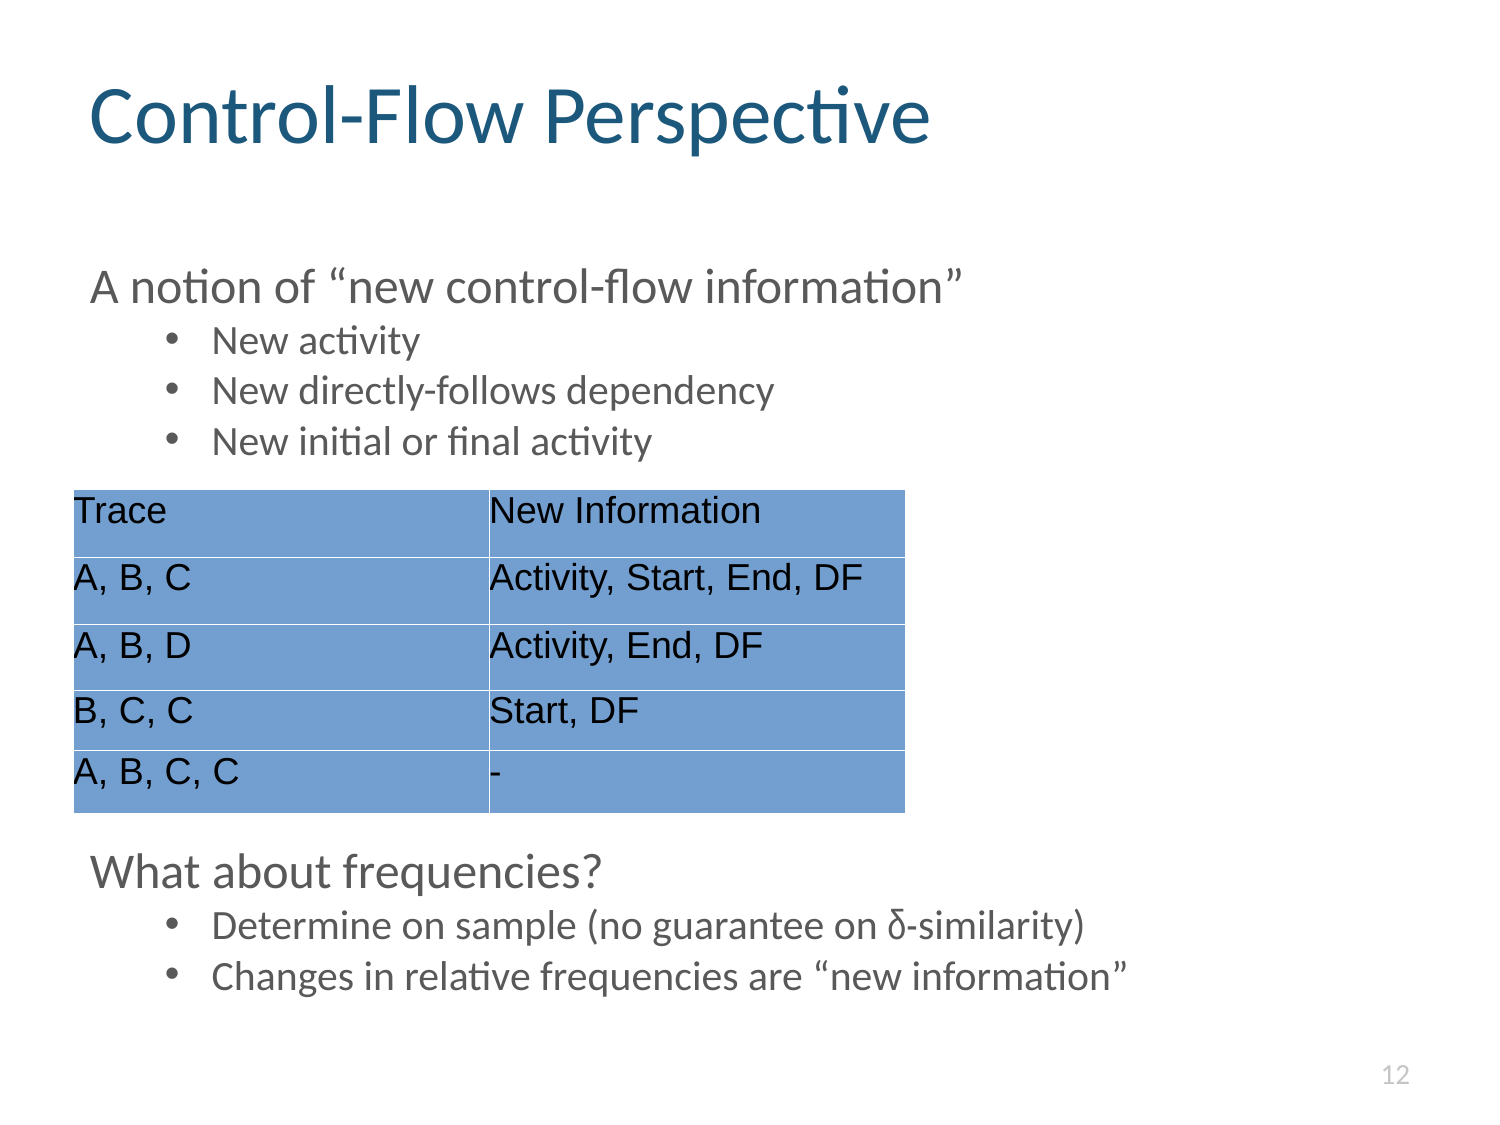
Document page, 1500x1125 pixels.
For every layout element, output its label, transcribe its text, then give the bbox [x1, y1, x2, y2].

table_header New Information [490, 490, 905, 557]
table_cell Activity, End, DF [490, 625, 905, 690]
table_cell A, B, C [74, 558, 489, 624]
table_cell B, C, C [74, 691, 489, 750]
table_cell A, B, C, C [74, 751, 489, 813]
text_box Control-Flow Perspective [75, 45, 1431, 175]
table_cell Start, DF [490, 691, 905, 750]
text_box <number> [1074, 1042, 1425, 1103]
table_cell A, B, D [74, 625, 489, 690]
table_header Trace [74, 490, 489, 557]
table_cell - [490, 751, 905, 813]
table_cell Activity, Start, End, DF [490, 558, 905, 624]
text_box A notion of “new control-flow information” New activity New directly-follows dependency New initial or final activity What about frequencies? Determine on sample (no guarantee on δ-similarity) Changes in relative frequencies are “new information” [74, 245, 1425, 1033]
